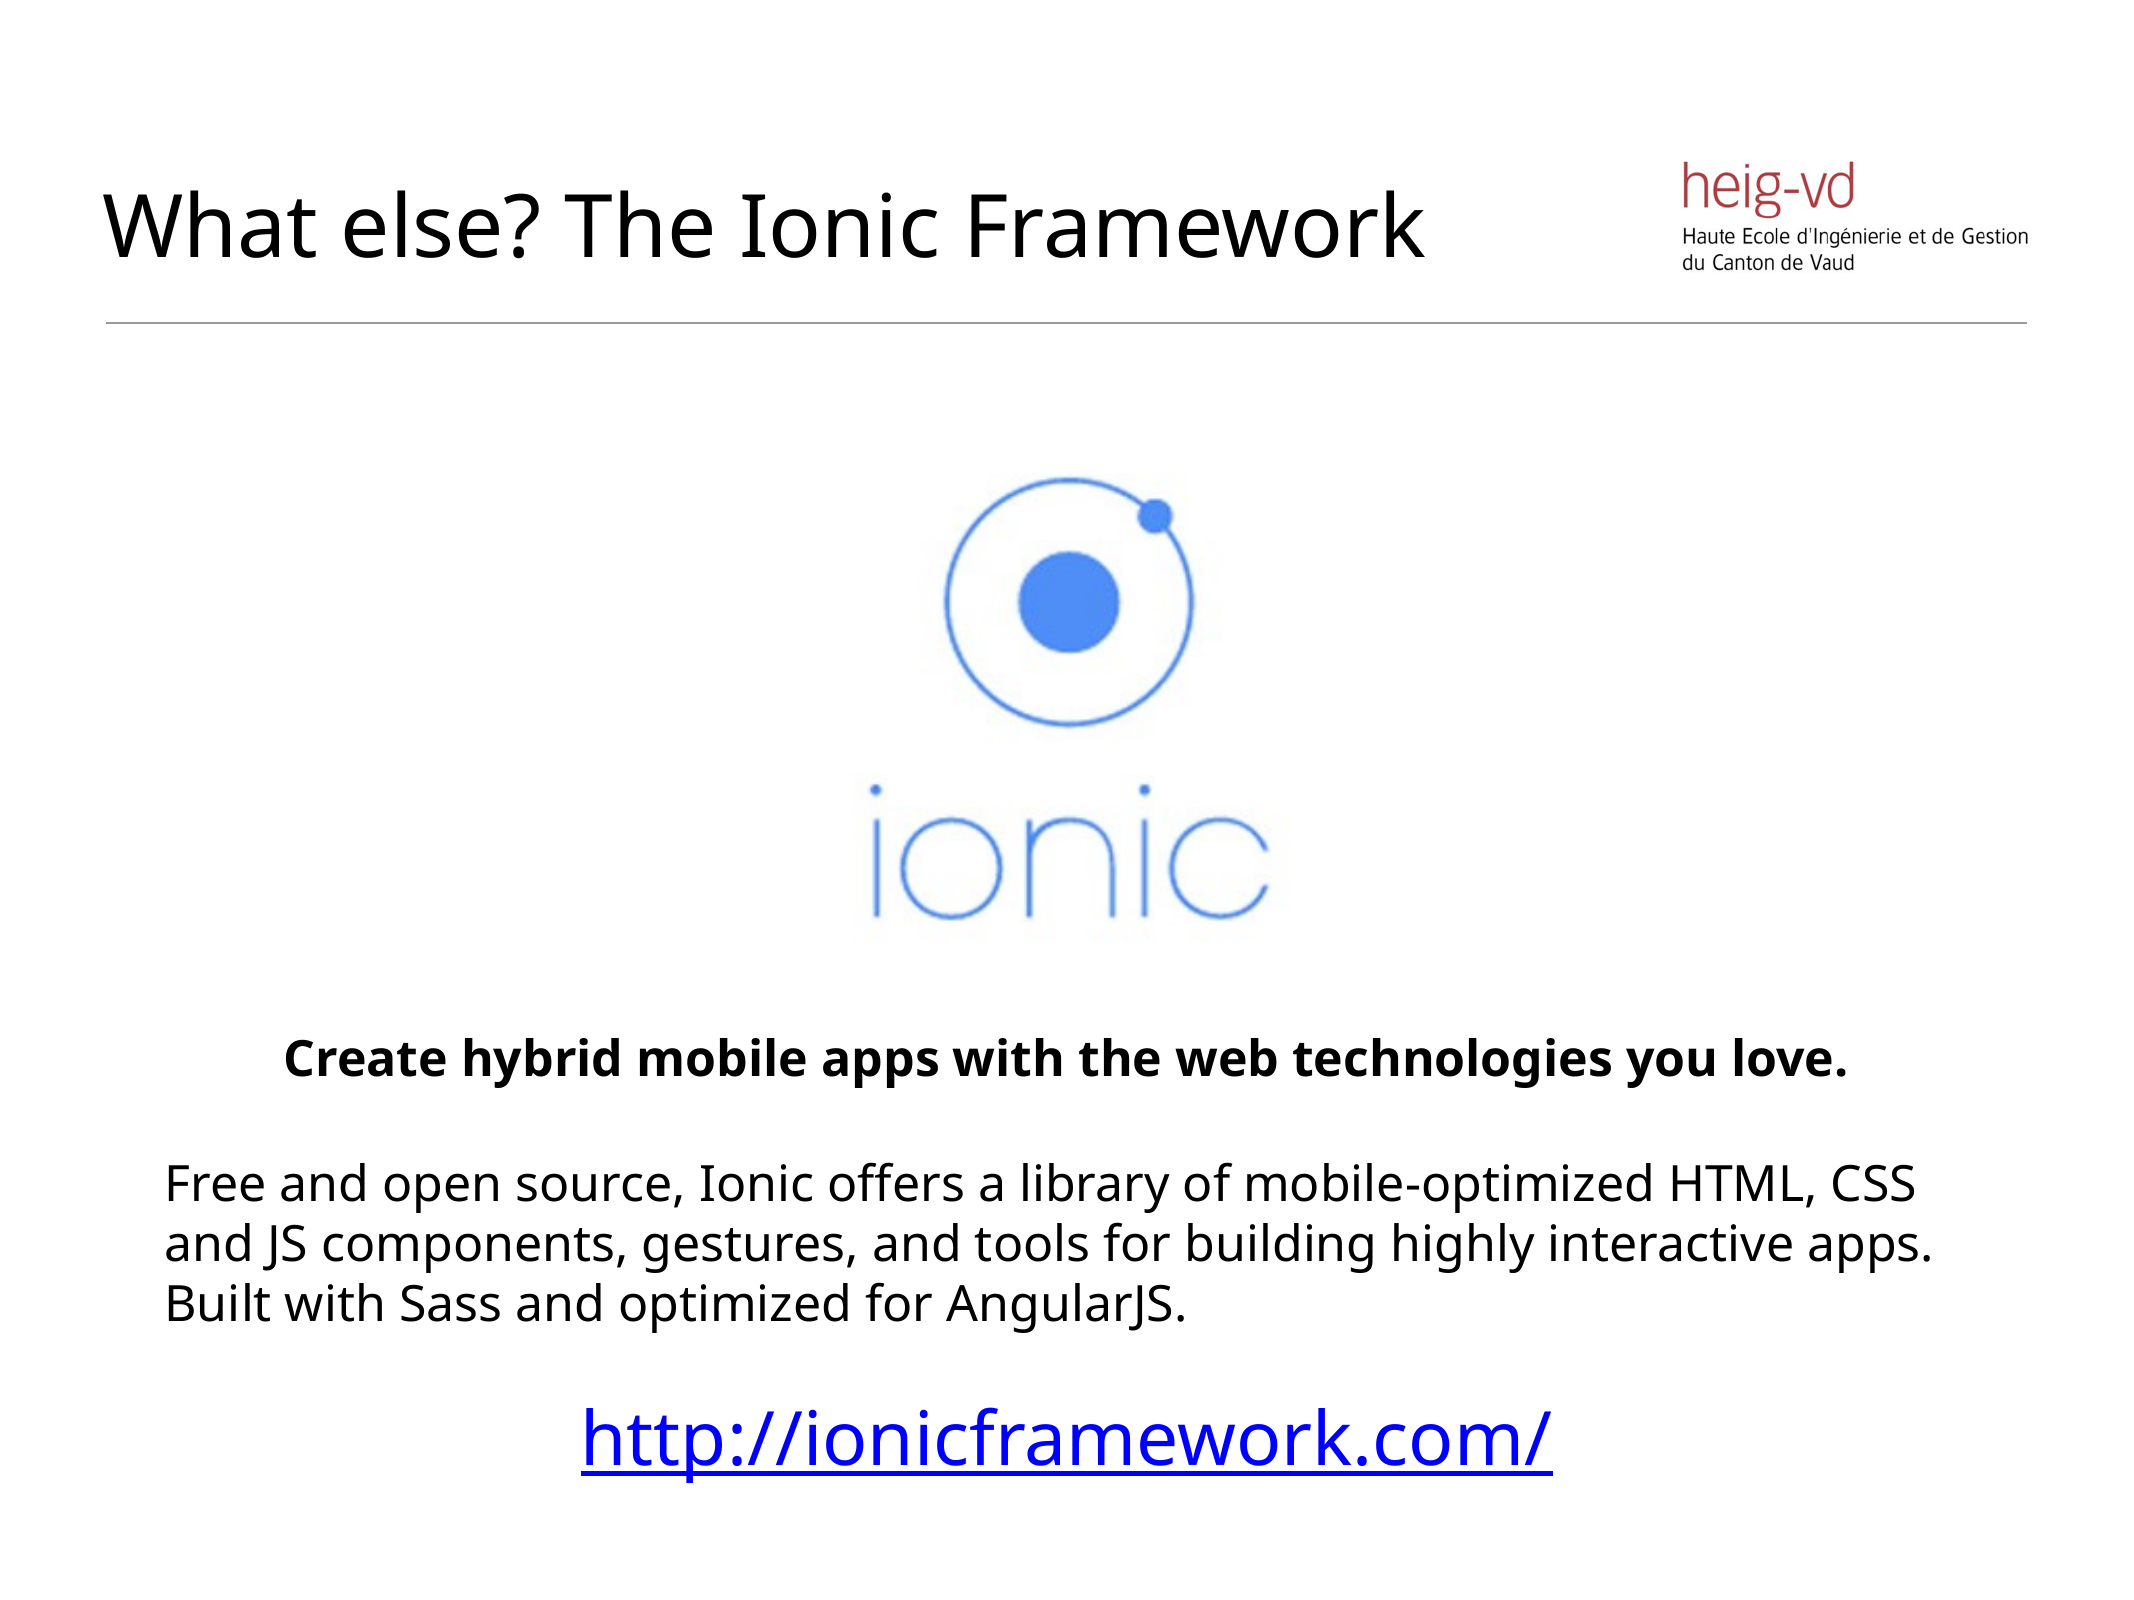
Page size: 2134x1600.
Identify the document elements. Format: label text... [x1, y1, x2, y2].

text_box Create hybrid mobile apps with the web technologies you love. [275, 1018, 1858, 1095]
title What else? The Ionic Framework [93, 54, 2040, 284]
text_box http://ionicframework.com/ [572, 1381, 1562, 1501]
picture [754, 374, 1380, 1000]
text_box Free and open source, Ionic offers a library of mobile-optimized HTML, CSS and JS components, gestures, and tools for building highly interactive apps. Built with Sass and optimized for AngularJS. [156, 1142, 1977, 1340]
